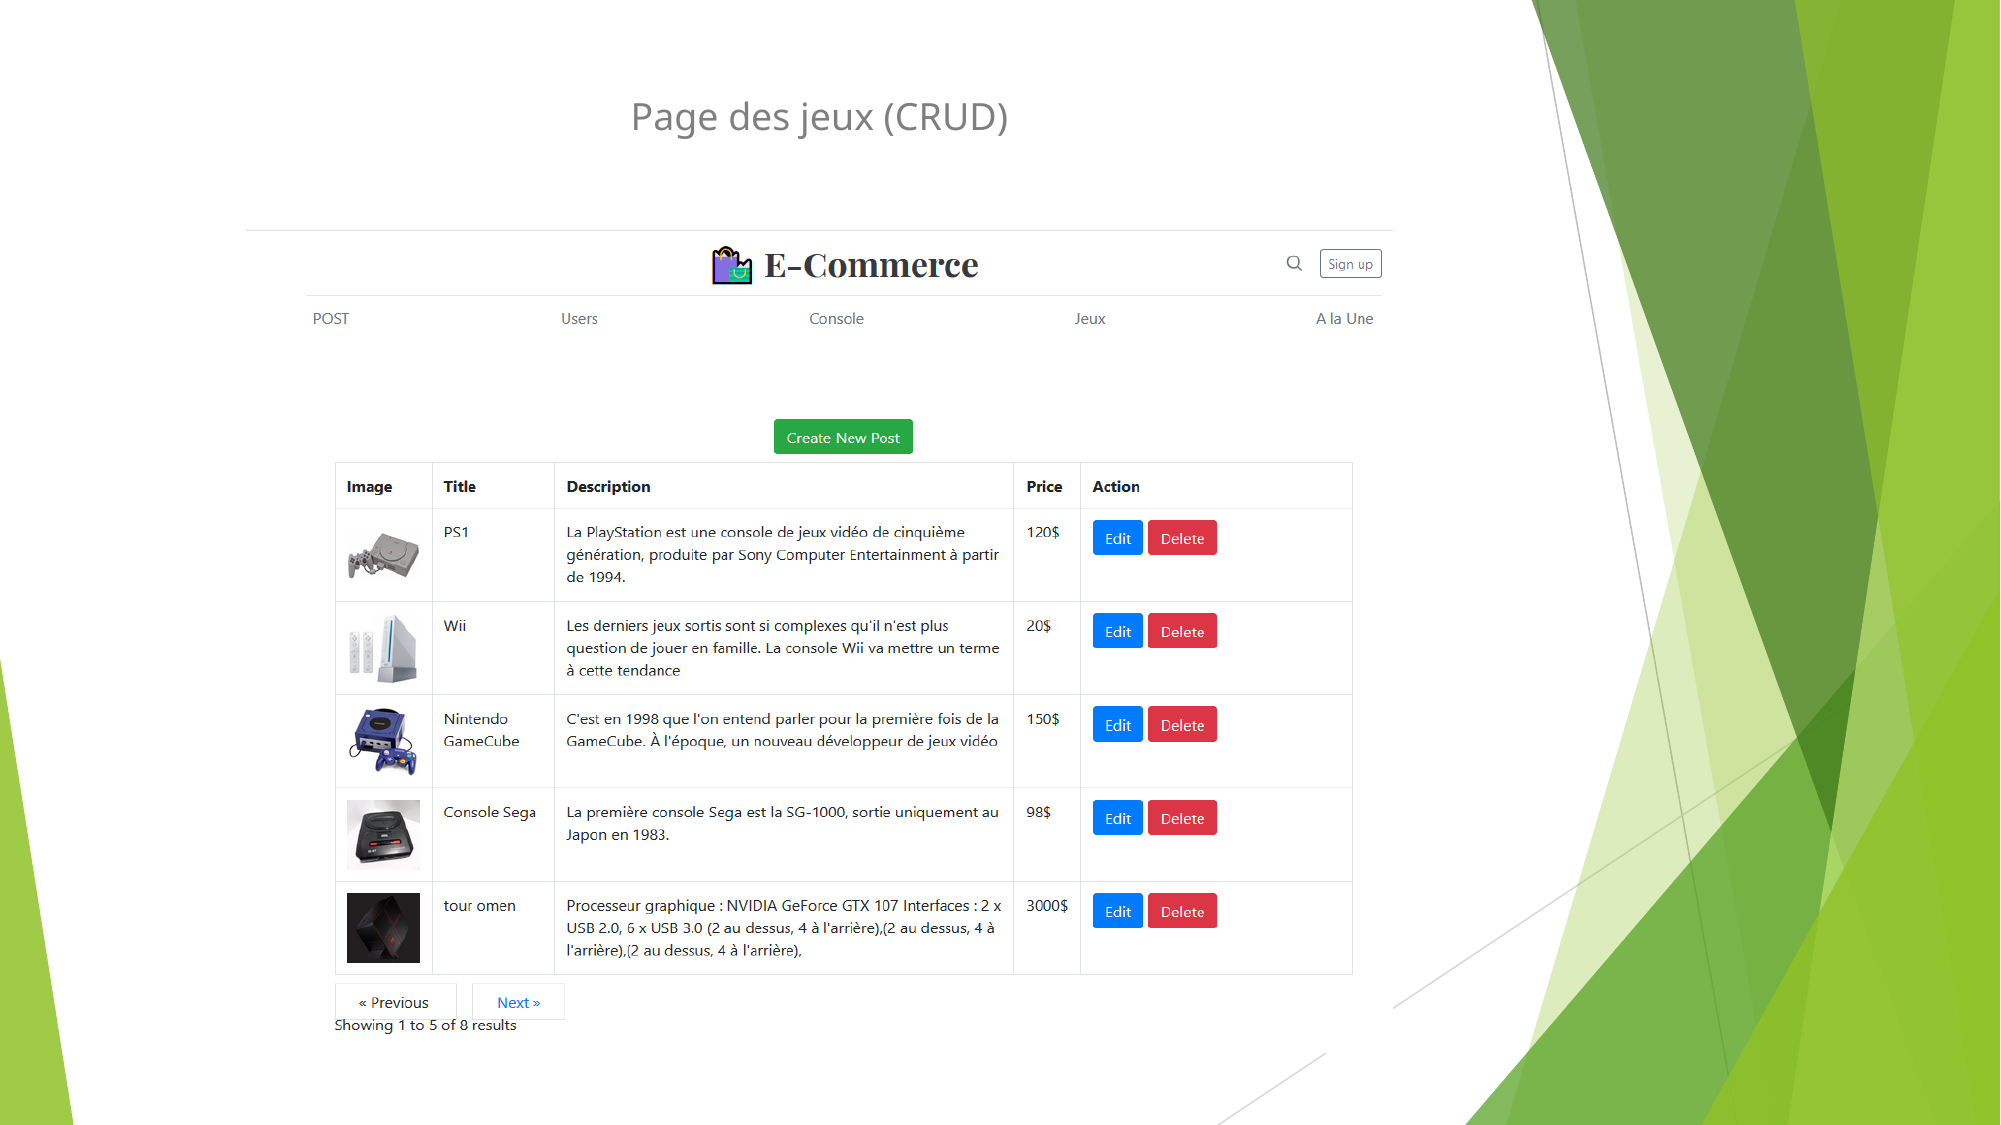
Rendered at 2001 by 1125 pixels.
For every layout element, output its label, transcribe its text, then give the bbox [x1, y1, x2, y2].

picture [246, 229, 1393, 1053]
list Page des jeux (CRUD) [139, 85, 1500, 163]
